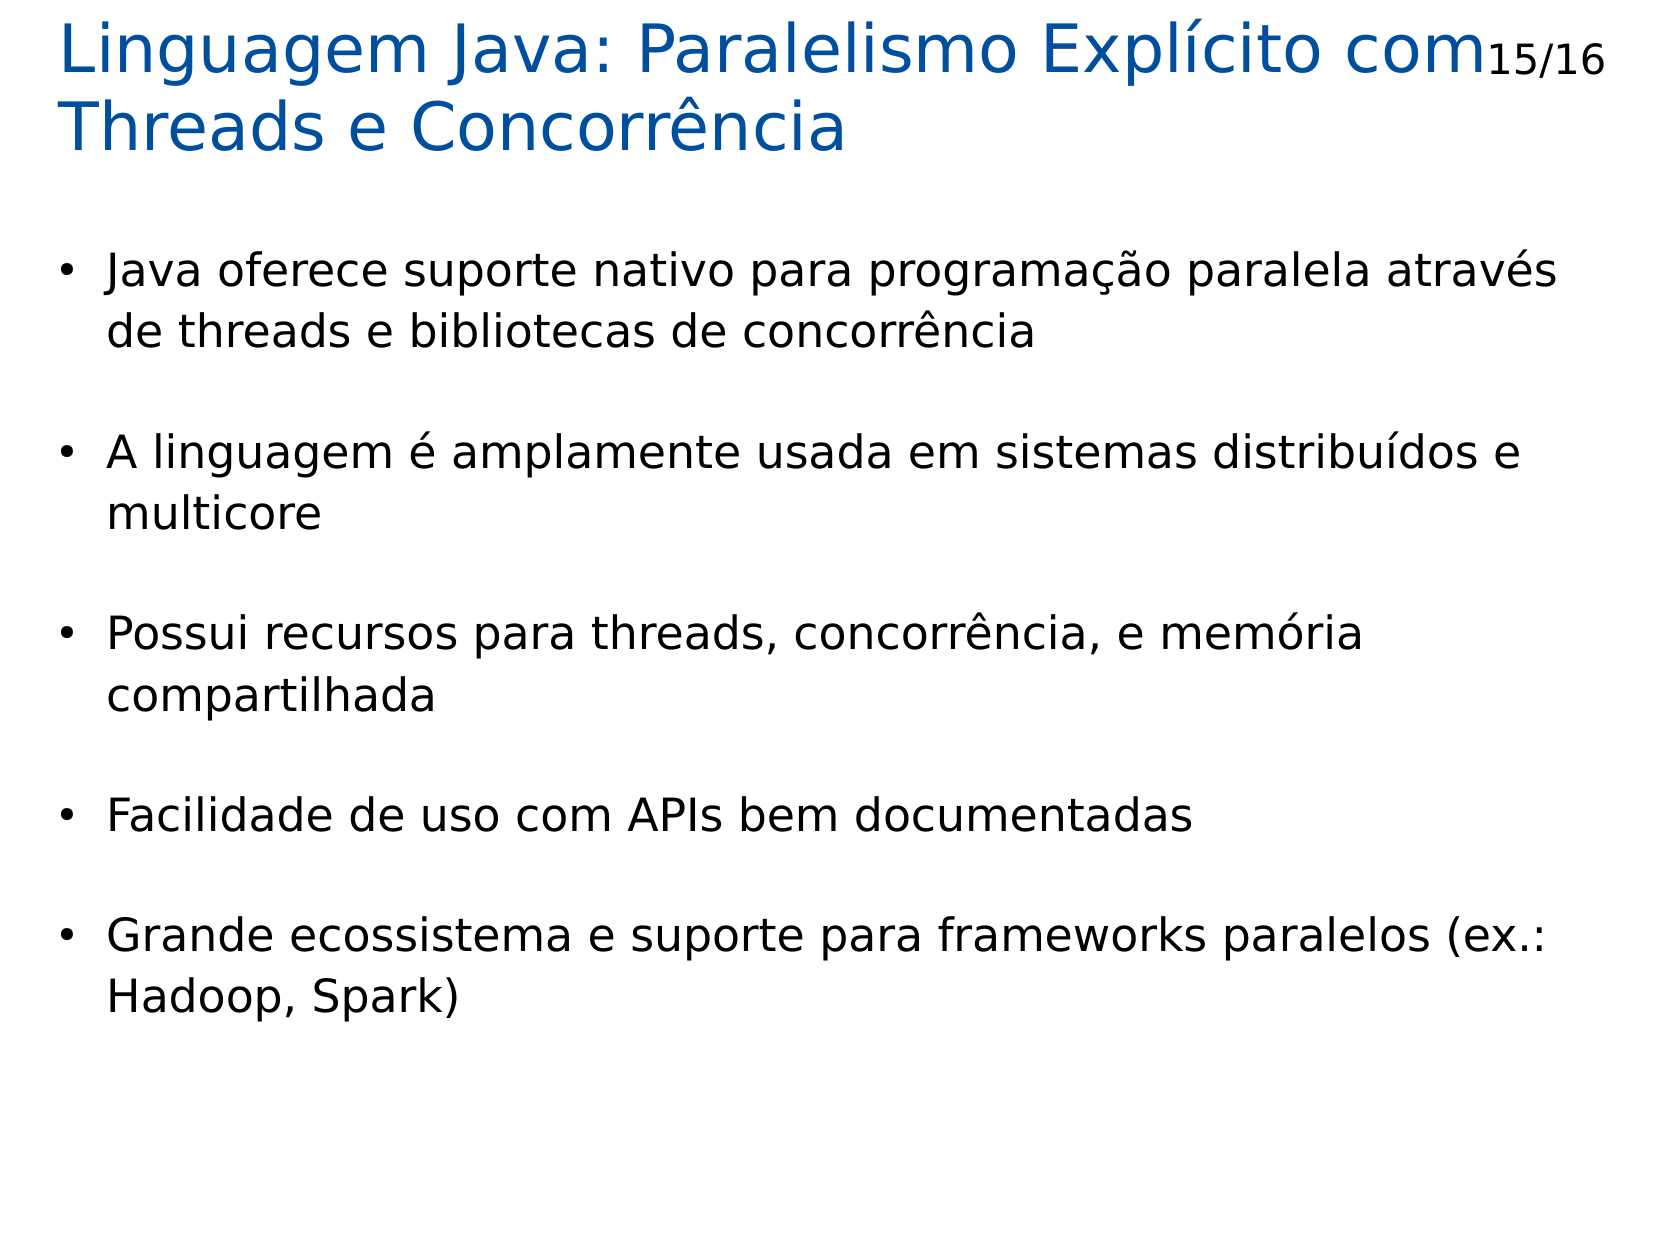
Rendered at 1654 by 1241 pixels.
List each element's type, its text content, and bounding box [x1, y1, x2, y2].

list Java oferece suporte nativo para programação paralela através de threads e bibliotecas de concorrência A linguagem é amplamente usada em sistemas distribuídos e multicore Possui recursos para threads, concorrência, e memória compartilhada Facilidade de uso com APIs bem documentadas Grande ecossistema e suporte para frameworks paralelos (ex.: Hadoop, Spark) [59, 236, 1595, 1211]
title Linguagem Java: Paralelismo Explícito com Threads e Concorrência [59, 10, 1506, 167]
